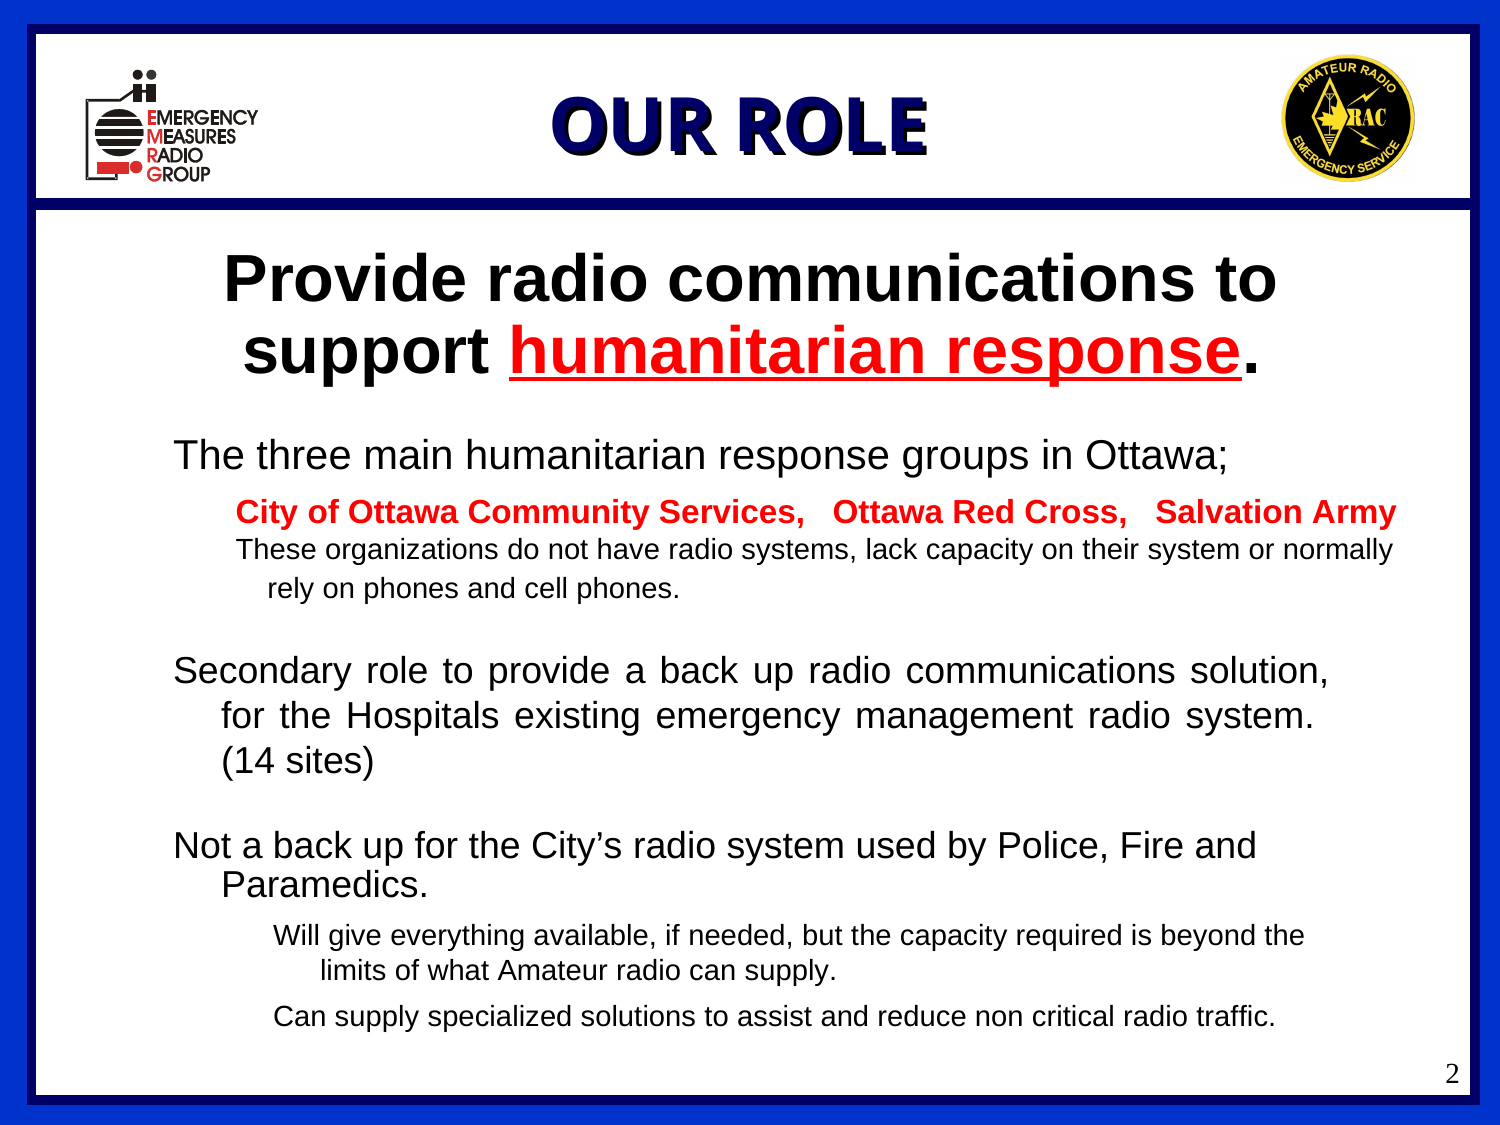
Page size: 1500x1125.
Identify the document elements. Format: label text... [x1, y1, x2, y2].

text_box The three main humanitarian response groups in Ottawa; City of Ottawa Community Services, Ottawa Red Cross, Salvation Army These organizations do not have radio systems, lack capacity on their system or normally rely on phones and cell phones. [158, 420, 1428, 614]
picture [1281, 54, 1415, 182]
text_box Provide radio communications to support humanitarian response. [158, 236, 1345, 396]
text_box Not a back up for the City’s radio system used by Police, Fire and Paramedics. Will give everything available, if needed, but the capacity required is beyond the limits of what Amateur radio can supply. Can supply specialized solutions to assist and reduce non critical radio traffic. [158, 822, 1345, 1046]
text_box OUR ROLE [251, 68, 1225, 174]
text_box Secondary role to provide a back up radio communications solution, for the Hospitals existing emergency management radio system. (14 sites) [158, 638, 1345, 822]
